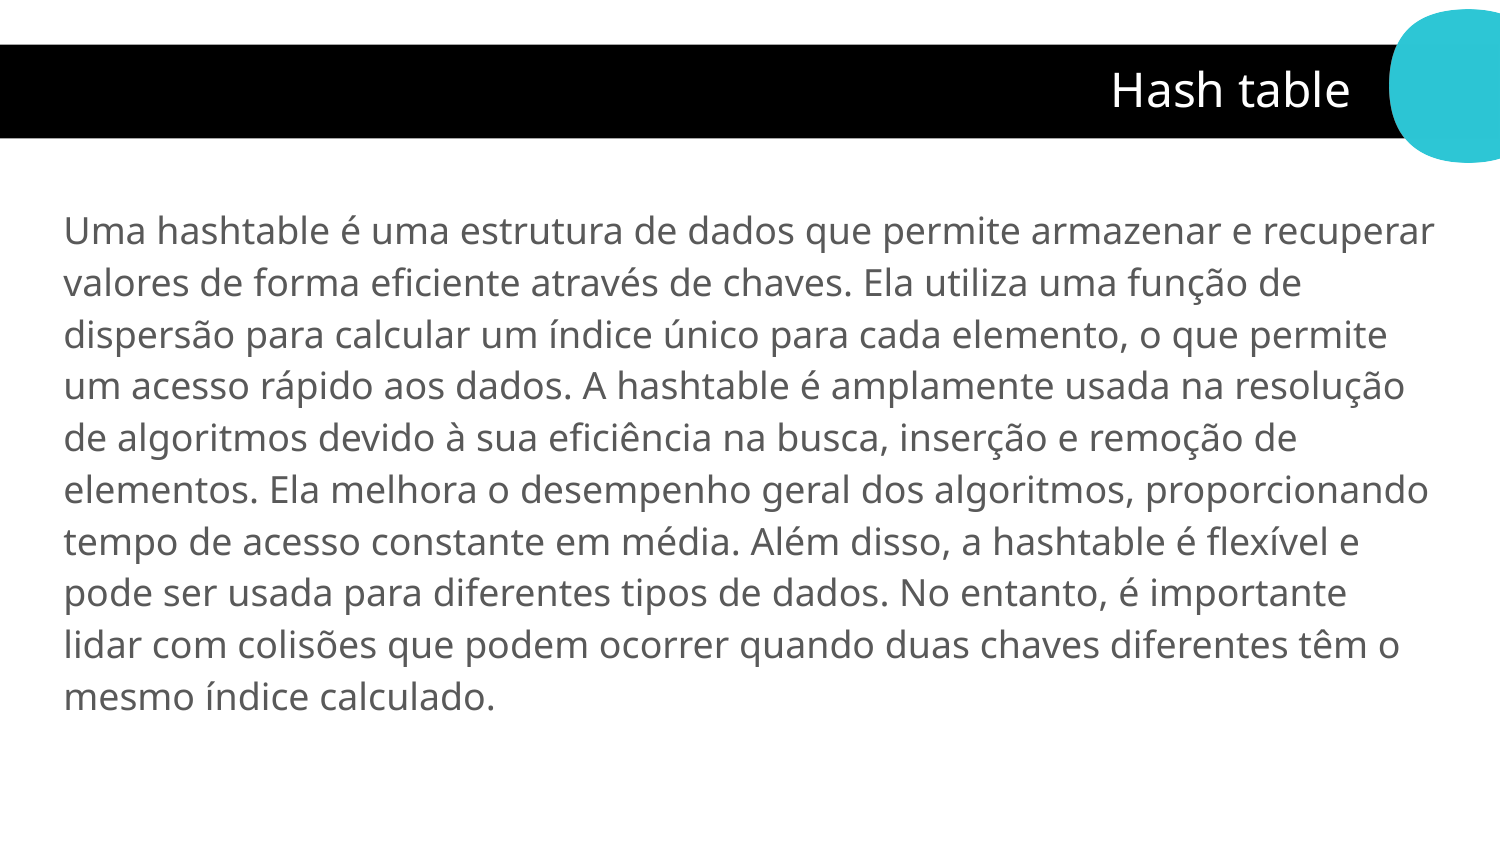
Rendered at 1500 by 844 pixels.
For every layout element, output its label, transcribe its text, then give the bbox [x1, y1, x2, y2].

title Hash table [206, 44, 1367, 185]
subtitle Uma hashtable é uma estrutura de dados que permite armazenar e recuperar valores de forma eficiente através de chaves. Ela utiliza uma função de dispersão para calcular um índice único para cada elemento, o que permite um acesso rápido aos dados. A hashtable é amplamente usada na resolução de algoritmos devido à sua eficiência na busca, inserção e remoção de elementos. Ela melhora o desempenho geral dos algoritmos, proporcionando tempo de acesso constante em média. Além disso, a hashtable é flexível e pode ser usada para diferentes tipos de dados. No entanto, é importante lidar com colisões que podem ocorrer quando duas chaves diferentes têm o mesmo índice calculado. [48, 185, 1452, 705]
picture [1389, 9, 1500, 163]
